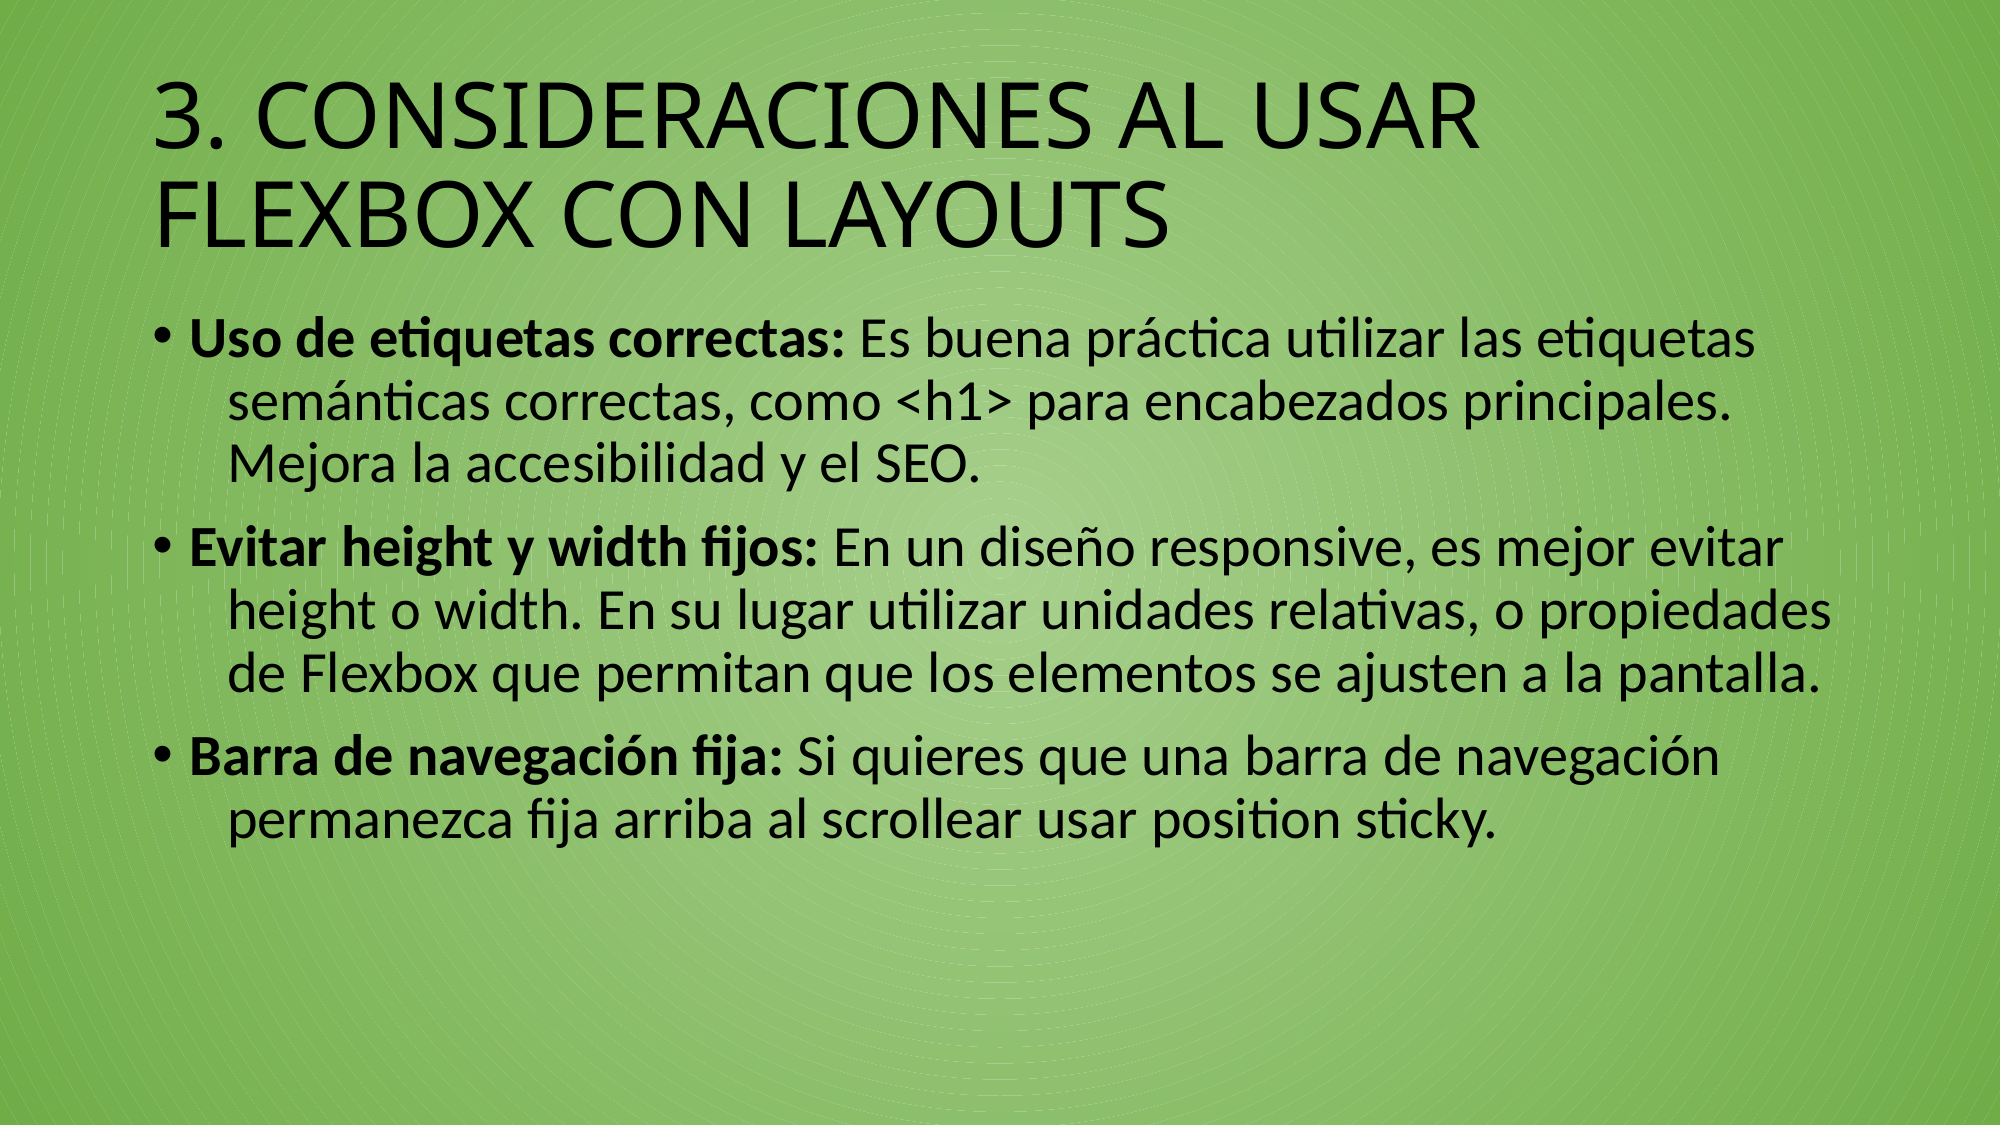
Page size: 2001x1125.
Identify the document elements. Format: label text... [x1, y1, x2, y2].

title 3. CONSIDERACIONES AL USAR FLEXBOX CON LAYOUTS [137, 59, 1863, 278]
list Uso de etiquetas correctas: Es buena práctica utilizar las etiquetas semánticas correctas, como <h1> para encabezados principales. Mejora la accesibilidad y el SEO. Evitar height y width fijos: En un diseño responsive, es mejor evitar height o width. En su lugar utilizar unidades relativas, o propiedades de Flexbox que permitan que los elementos se ajusten a la pantalla. Barra de navegación fija: Si quieres que una barra de navegación permanezca fija arriba al scrollear usar position sticky. [137, 299, 1863, 1014]
